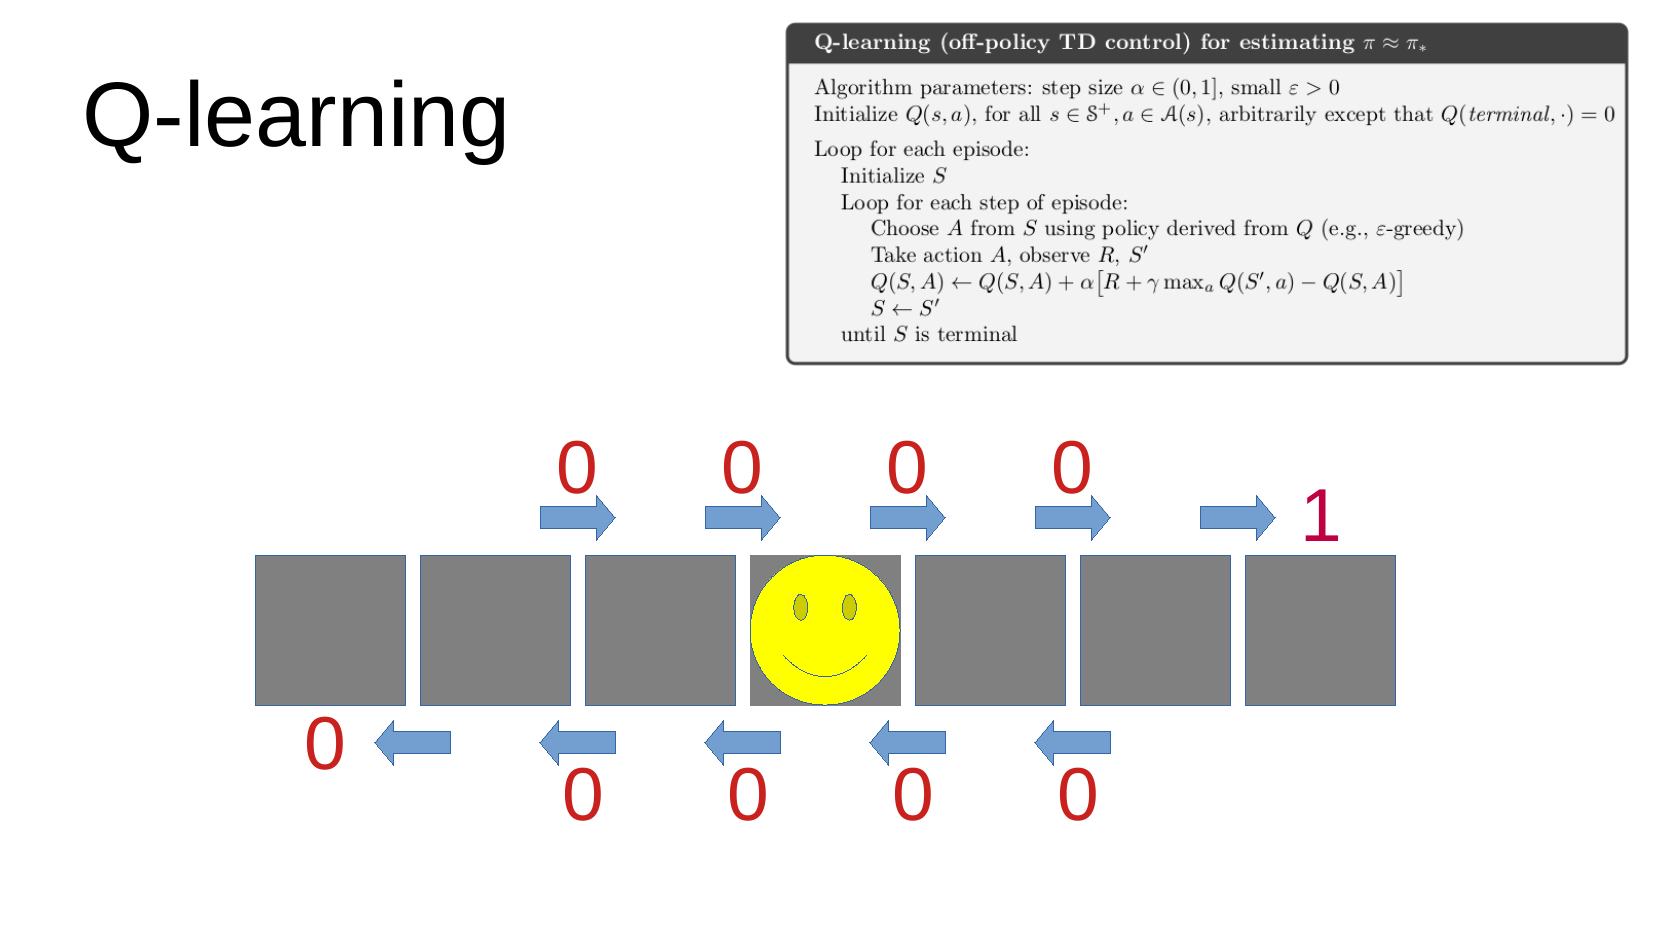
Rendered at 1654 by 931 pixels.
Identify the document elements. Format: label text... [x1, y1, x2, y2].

text_box [870, 513, 946, 541]
title 0 [696, 750, 802, 840]
picture [773, 14, 1637, 376]
title 0 [531, 750, 637, 840]
text_box [585, 555, 736, 706]
title 0 [1020, 423, 1126, 513]
text_box [915, 555, 1066, 706]
text_box [704, 720, 781, 750]
title 0 [525, 423, 631, 513]
text_box [1200, 495, 1268, 541]
text_box [869, 720, 946, 750]
text_box [540, 513, 616, 541]
text_box [420, 555, 571, 706]
title 1 [1268, 471, 1374, 561]
title 0 [1026, 750, 1132, 840]
title 0 [861, 750, 967, 840]
text_box [1245, 555, 1396, 706]
title 0 [690, 423, 796, 513]
title 0 [273, 698, 379, 789]
text_box [750, 555, 901, 706]
text_box [379, 720, 451, 766]
text_box [705, 513, 781, 541]
text_box [255, 555, 406, 706]
text_box [539, 720, 616, 750]
title 0 [855, 423, 961, 513]
title Q-learning [82, 37, 773, 193]
text_box [1035, 513, 1111, 541]
text_box [1034, 720, 1111, 750]
text_box [1080, 555, 1231, 706]
